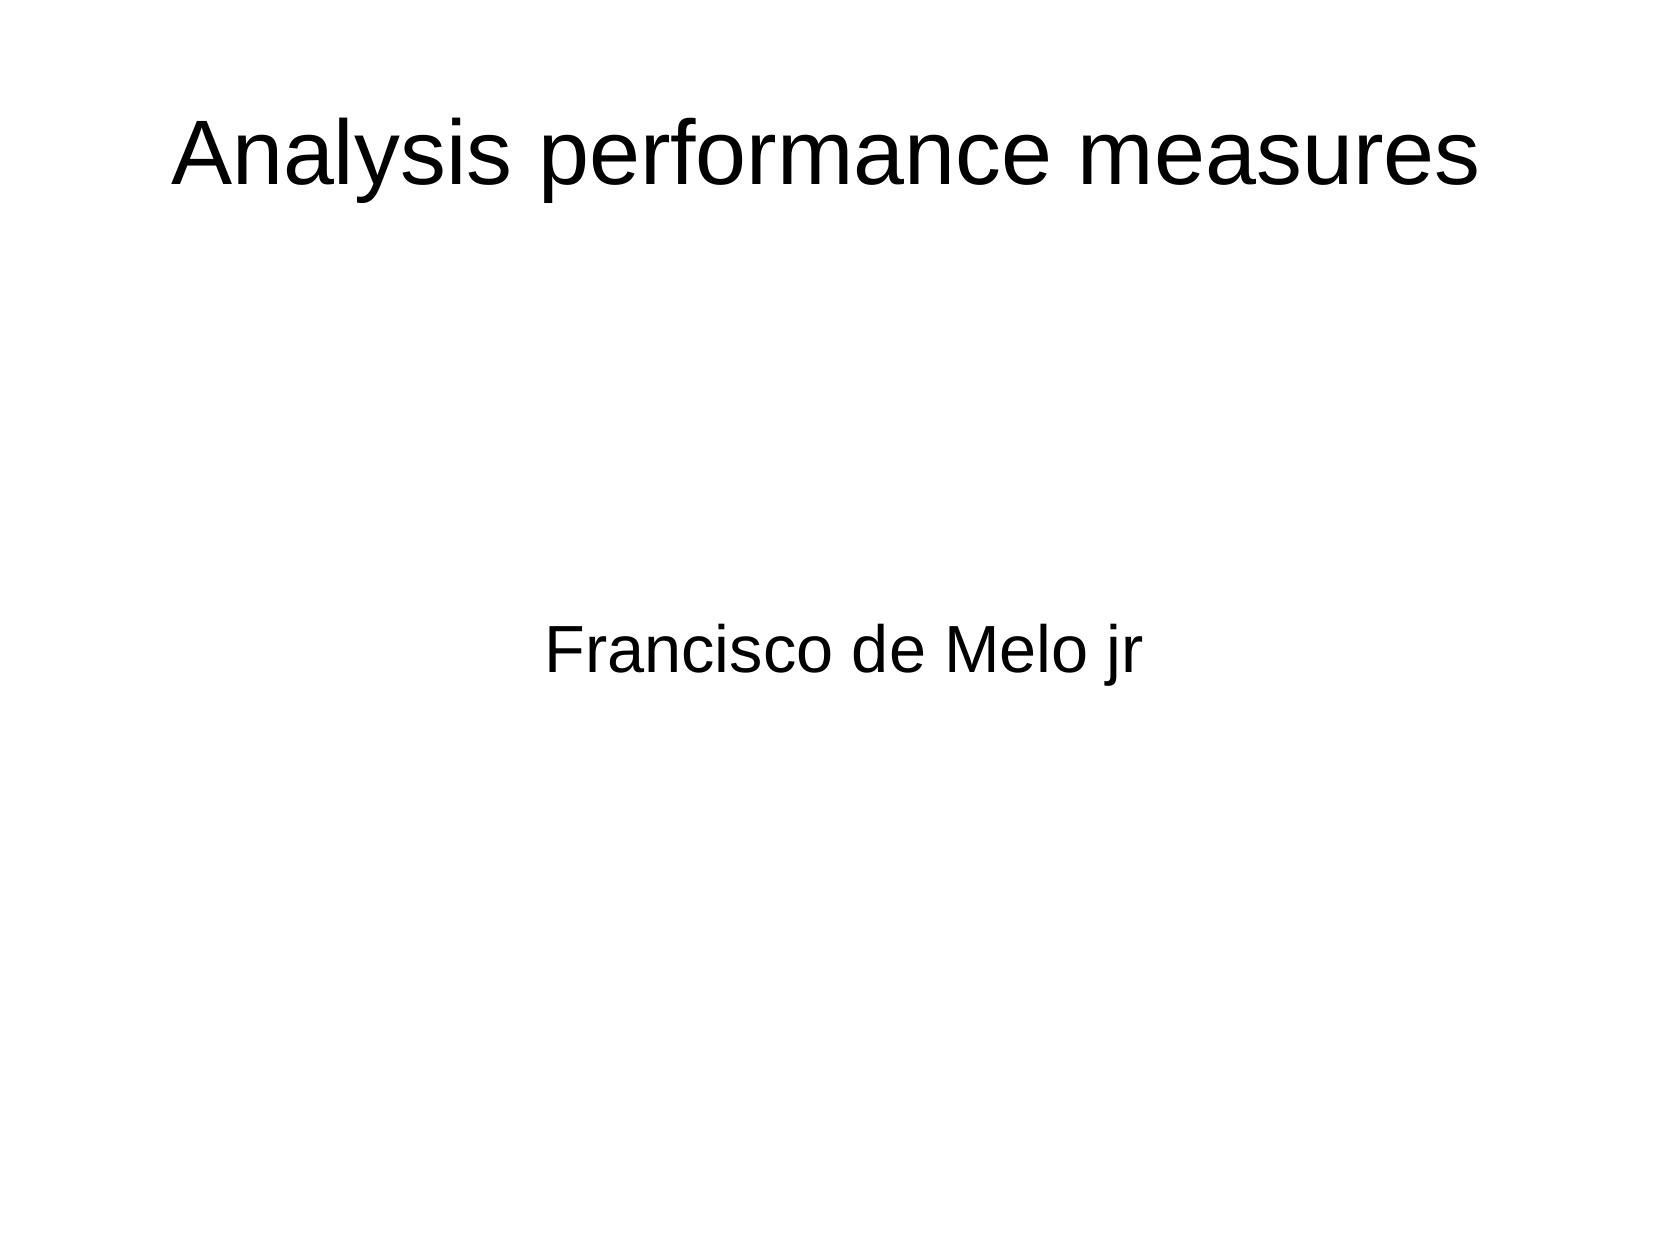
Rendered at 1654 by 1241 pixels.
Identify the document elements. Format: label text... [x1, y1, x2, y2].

subtitle Francisco de Melo jr [82, 290, 1571, 1010]
title Analysis performance measures [82, 49, 1571, 257]
